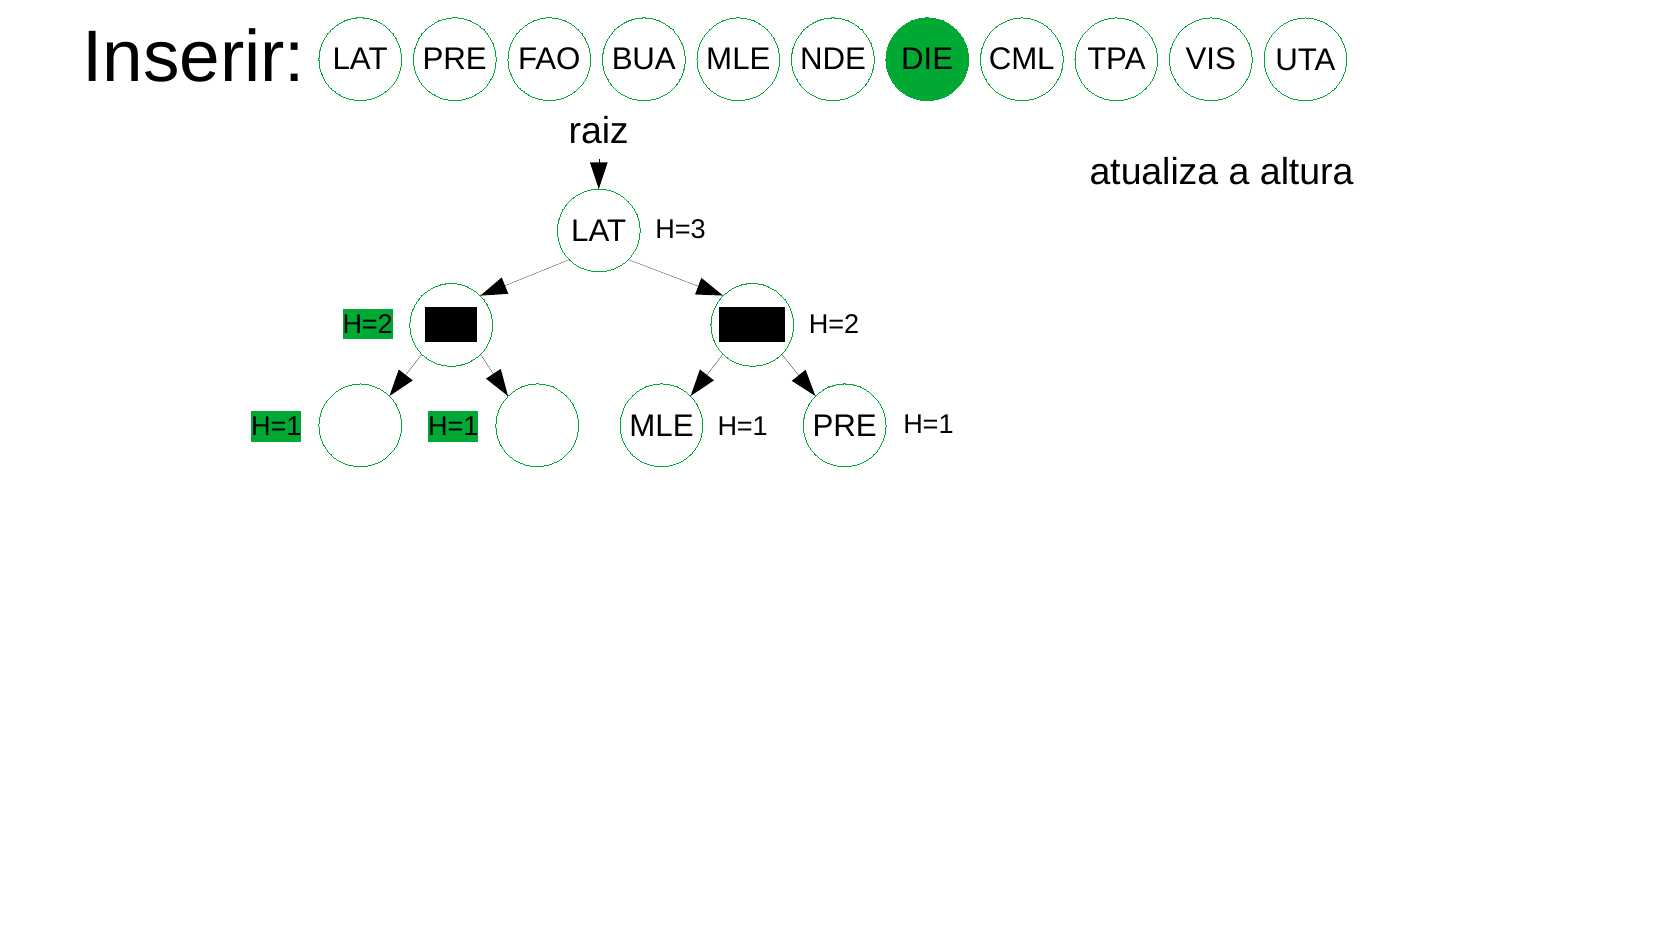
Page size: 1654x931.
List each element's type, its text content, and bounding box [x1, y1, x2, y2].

text_box H=1 [702, 403, 783, 449]
text_box H=2 [794, 301, 875, 347]
text_box FAO [495, 383, 579, 467]
text_box DIE [409, 283, 493, 367]
text_box DIE [885, 17, 969, 101]
text_box PRE [413, 17, 497, 101]
text_box CML [980, 17, 1064, 101]
text_box MLE [696, 17, 780, 101]
text_box UTA [1264, 17, 1347, 101]
text_box NDE [710, 283, 794, 367]
title Inserir: [82, 0, 319, 134]
text_box BUA [602, 17, 686, 101]
text_box NDE [791, 17, 875, 101]
text_box raiz [553, 102, 644, 160]
text_box LAT [318, 17, 402, 101]
text_box MLE [620, 383, 702, 467]
text_box BUA [318, 383, 402, 467]
text_box H=1 [888, 401, 969, 447]
text_box H=2 [327, 301, 408, 347]
text_box H=1 [413, 403, 494, 449]
text_box TPA [1074, 17, 1158, 101]
text_box LAT [557, 189, 640, 272]
text_box VIS [1169, 17, 1253, 101]
text_box H=3 [640, 206, 721, 252]
text_box FAO [507, 17, 591, 101]
text_box H=1 [236, 403, 317, 449]
text_box PRE [803, 383, 887, 467]
text_box atualiza a altura [1074, 142, 1654, 326]
